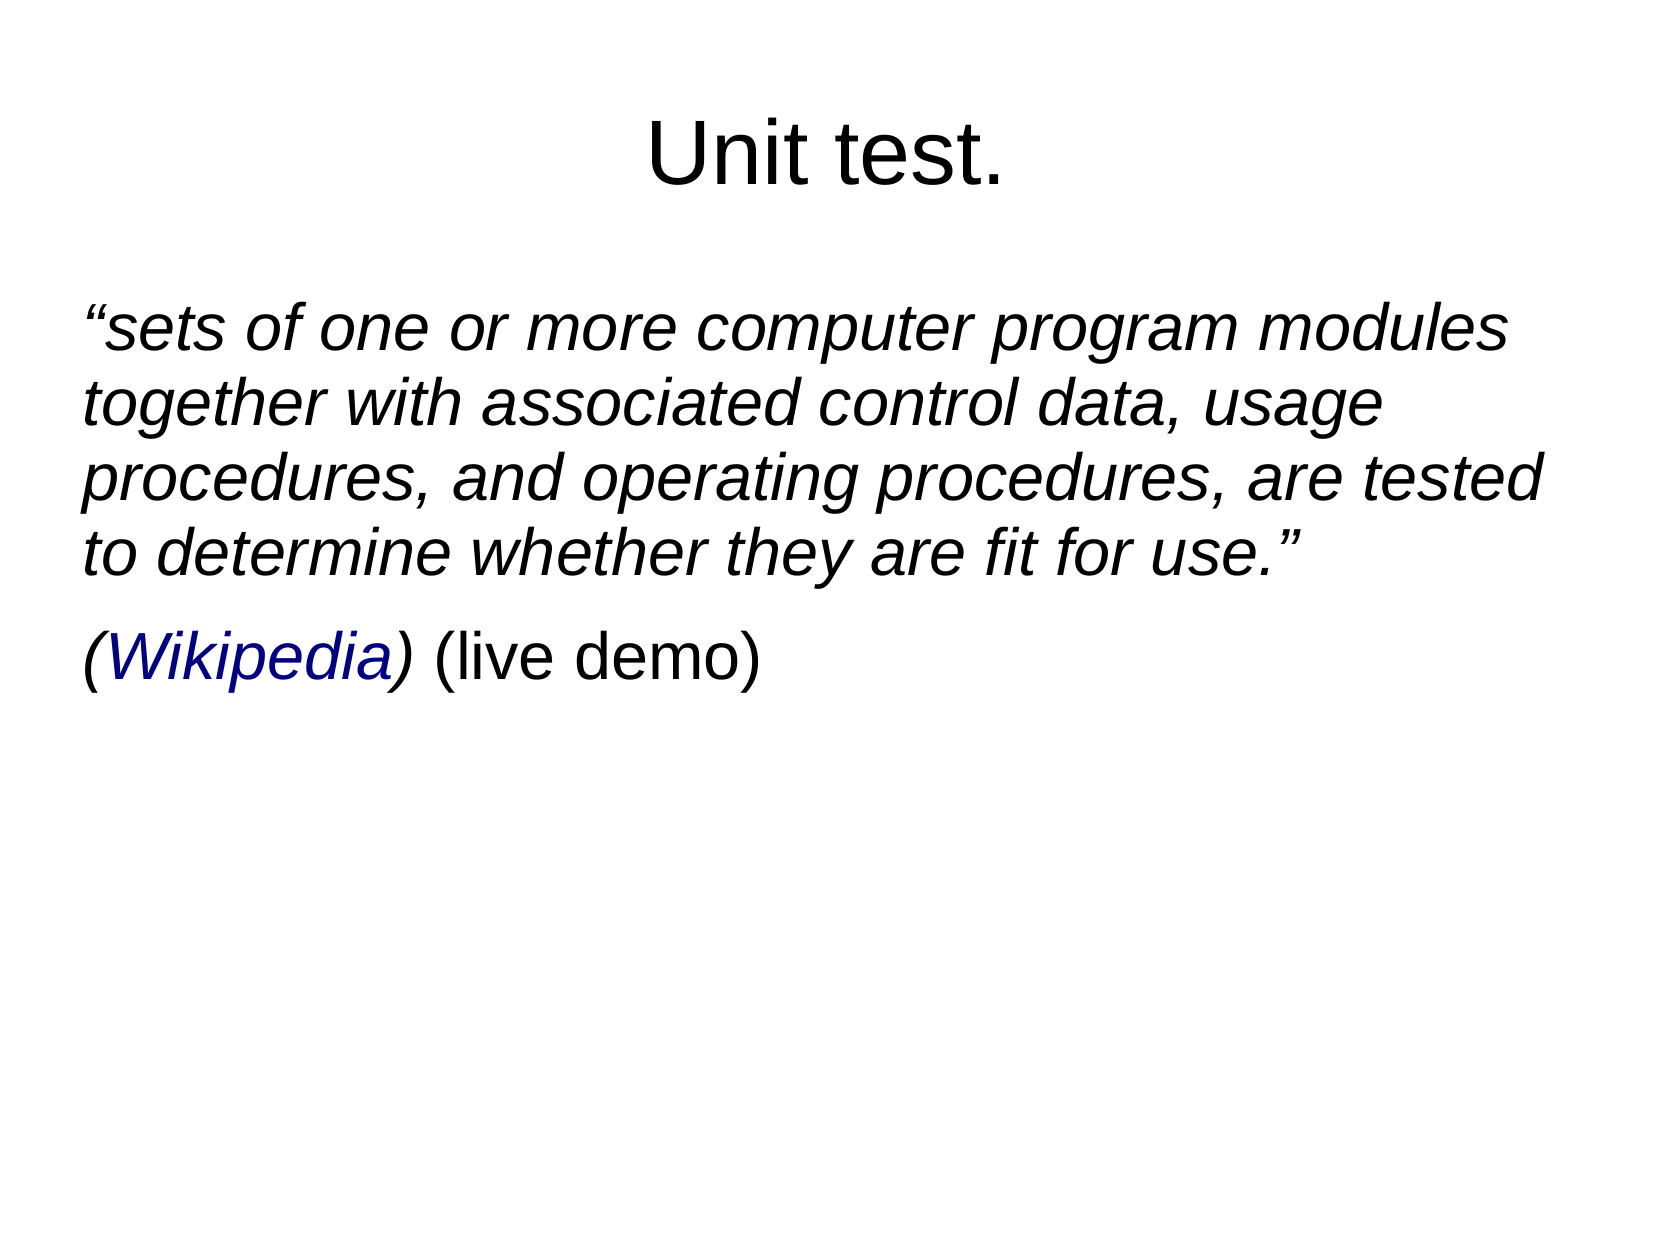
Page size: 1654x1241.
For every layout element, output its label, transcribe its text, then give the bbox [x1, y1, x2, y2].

title Unit test. [82, 49, 1571, 257]
list “sets of one or more computer program modules together with associated control data, usage procedures, and operating procedures, are tested to determine whether they are fit for use.” (Wikipedia) (live demo) [82, 290, 1571, 1010]
